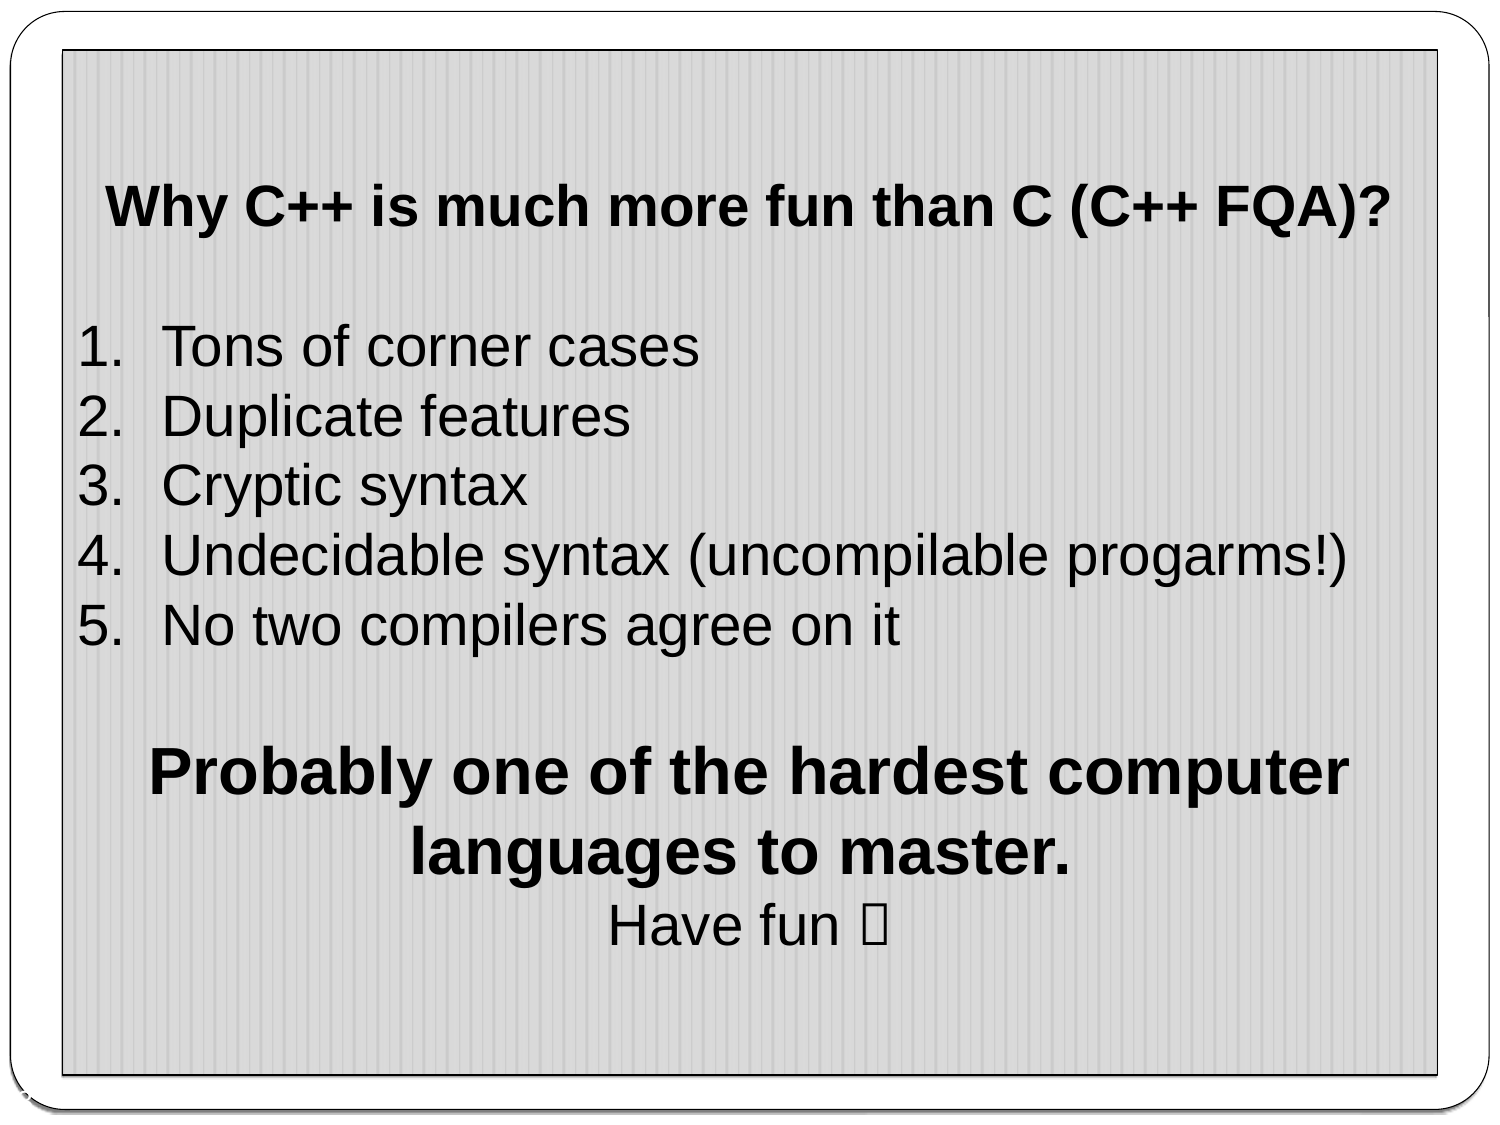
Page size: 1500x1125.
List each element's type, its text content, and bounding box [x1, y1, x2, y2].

text_box Why C++ is much more fun than C (C++ FQA)? Tons of corner cases Duplicate features Cryptic syntax Undecidable syntax (uncompilable progarms!) No two compilers agree on it Probably one of the hardest computer languages to master. Have fun  [62, 50, 1438, 1075]
slide_number <number> [0, 1074, 50, 1125]
